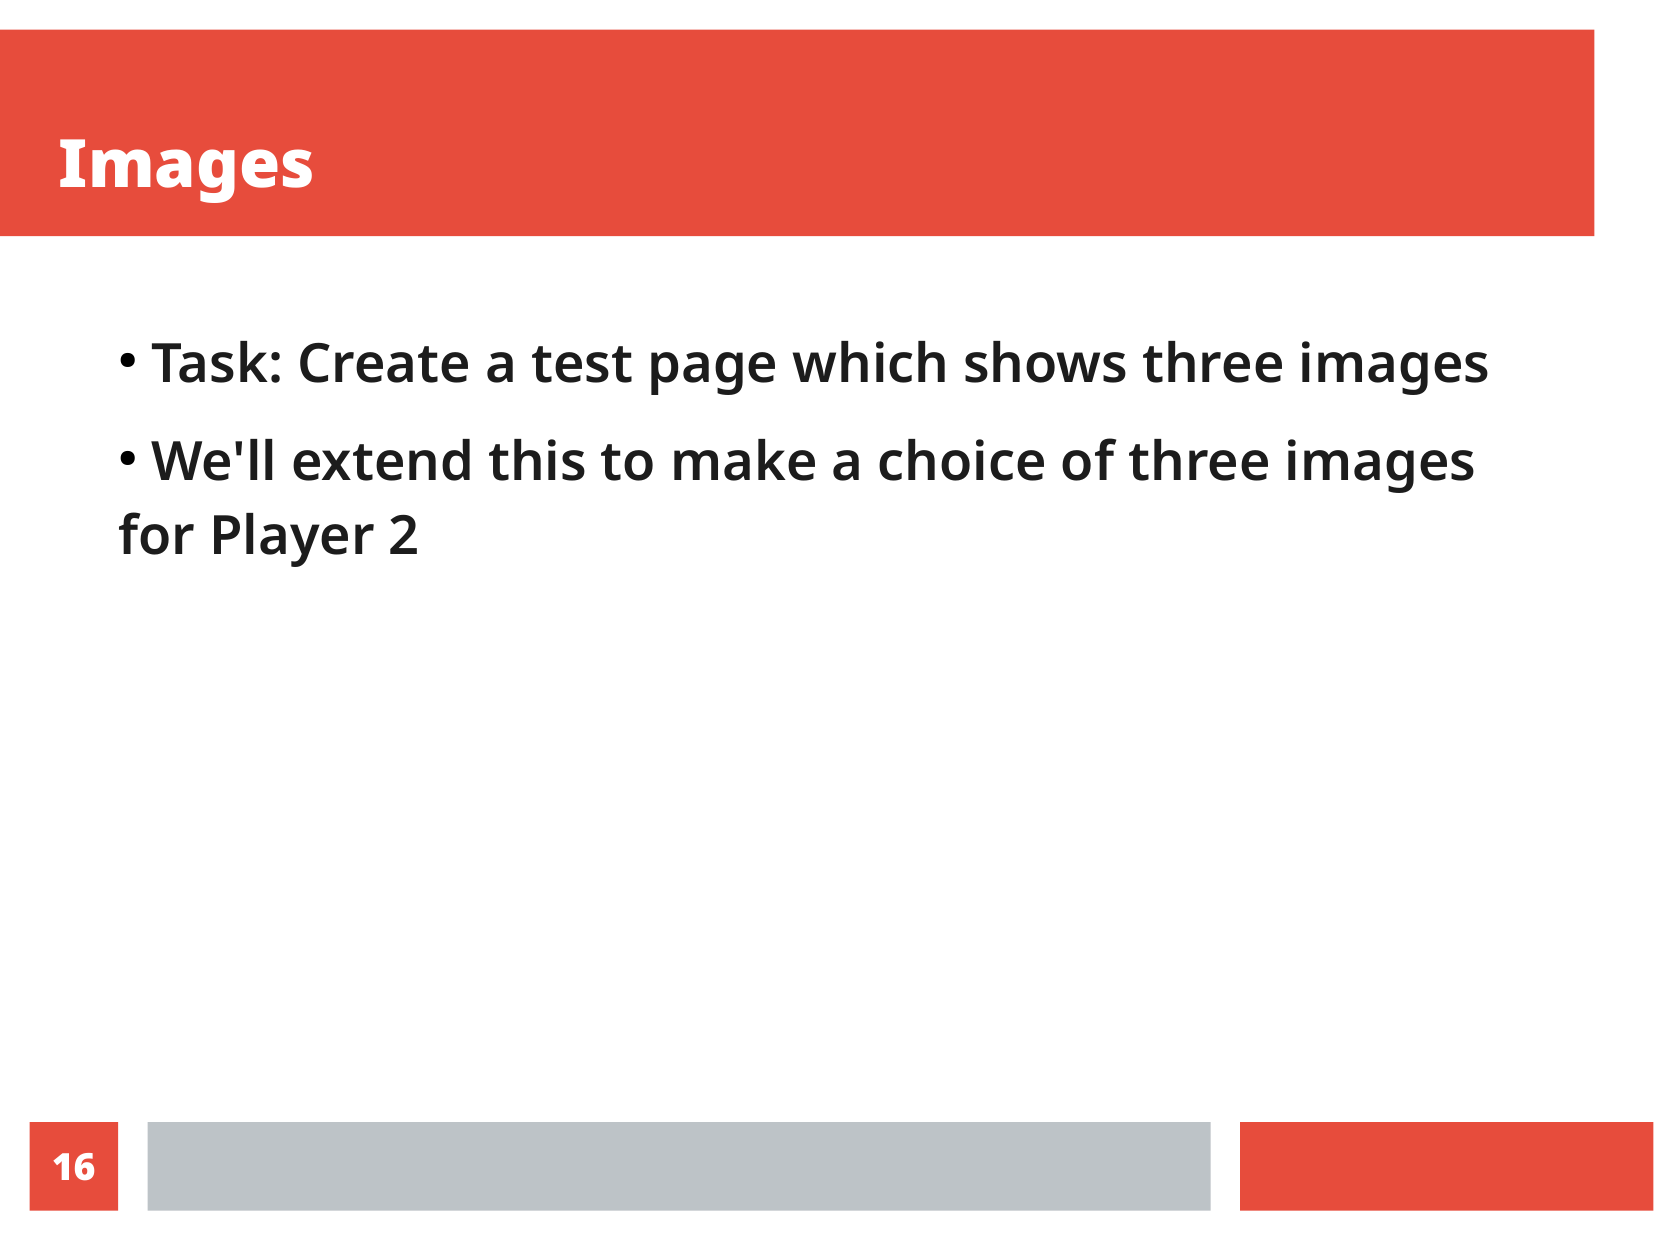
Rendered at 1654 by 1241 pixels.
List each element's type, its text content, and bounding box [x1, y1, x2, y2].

list Task: Create a test page which shows three images We'll extend this to make a choice of three images for Player 2 [59, 324, 1565, 1093]
title Images [59, 59, 1595, 207]
